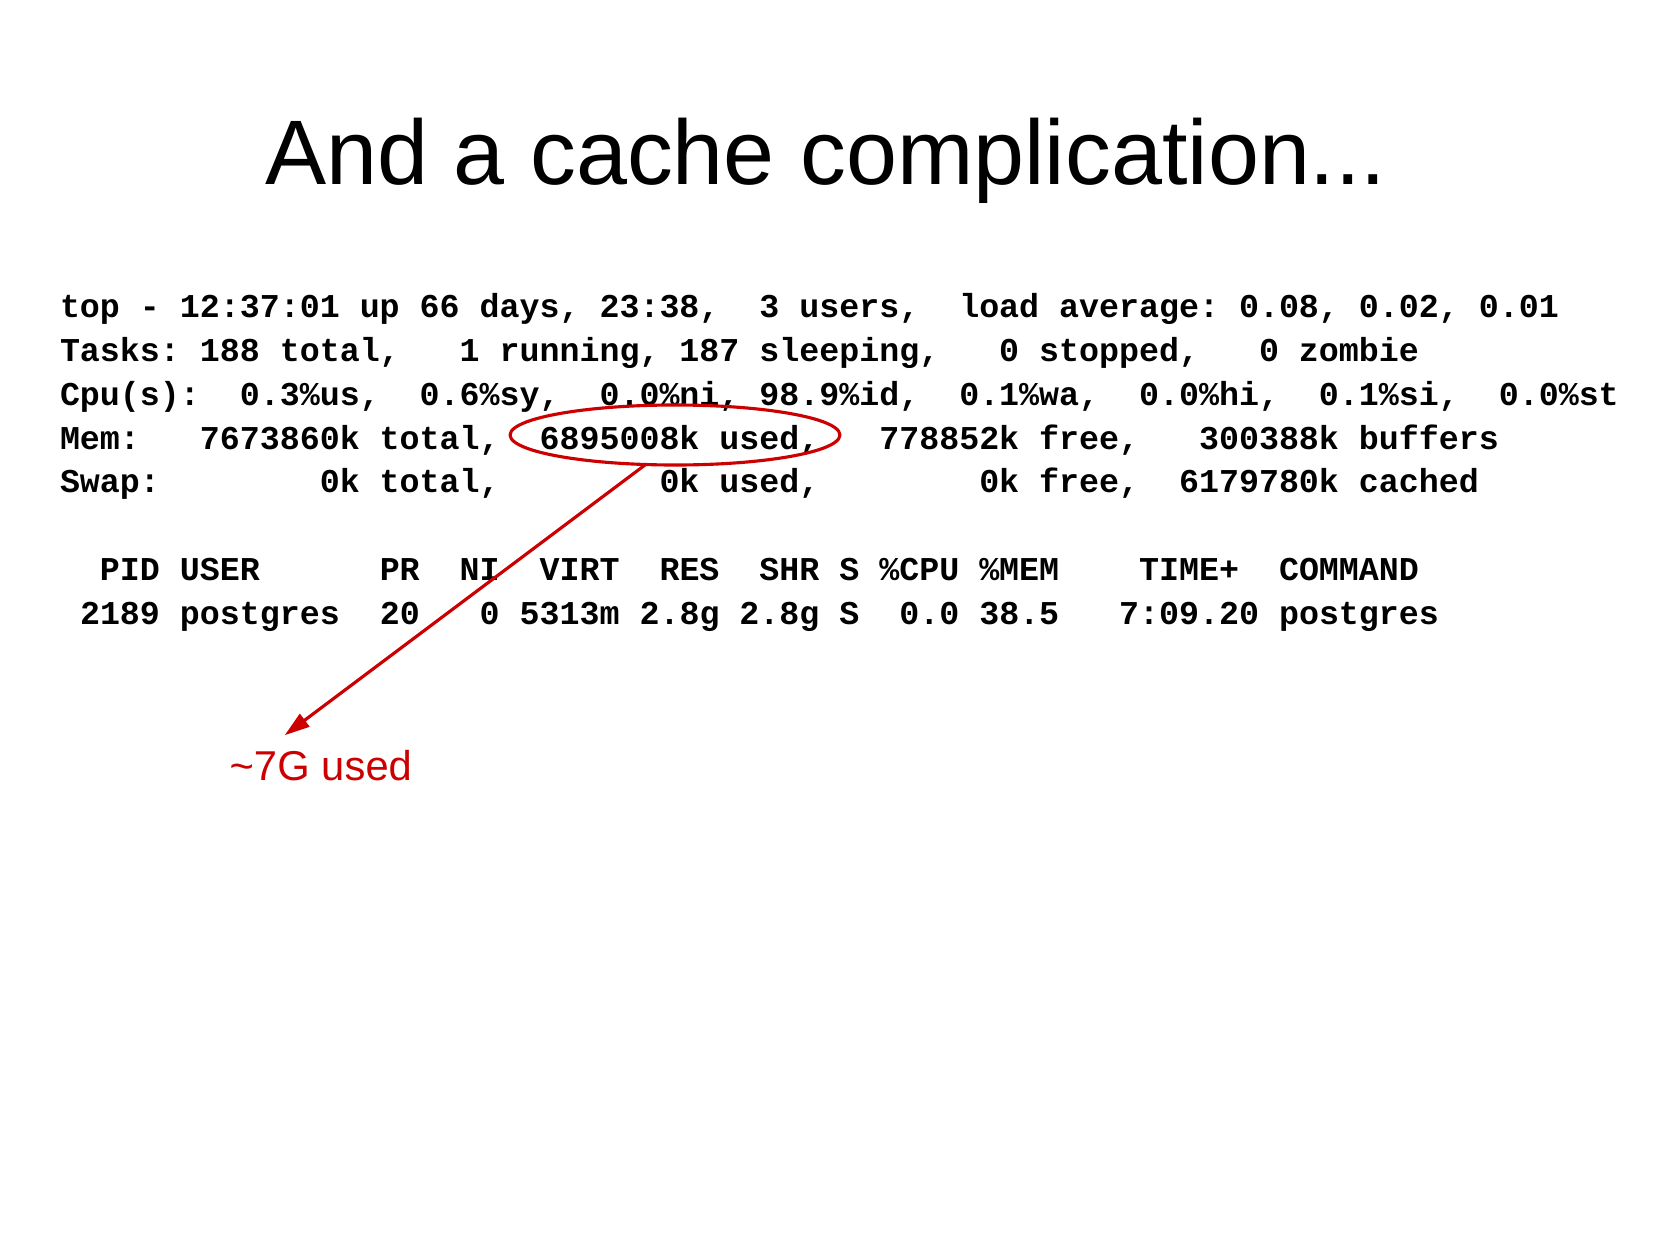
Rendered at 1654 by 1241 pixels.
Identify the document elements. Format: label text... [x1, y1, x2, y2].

list top - 12:37:01 up 66 days, 23:38, 3 users, load average: 0.08, 0.02, 0.01 Tasks: 188 total, 1 running, 187 sleeping, 0 stopped, 0 zombie Cpu(s): 0.3%us, 0.6%sy, 0.0%ni, 98.9%id, 0.1%wa, 0.0%hi, 0.1%si, 0.0%st Mem: 7673860k total, 6895008k used, 778852k free, 300388k buffers Swap: 0k total, 0k used, 0k free, 6179780k cached PID USER PR NI VIRT RES SHR S %CPU %MEM TIME+ COMMAND 2189 postgres 20 0 5313m 2.8g 2.8g S 0.0 38.5 7:09.20 postgres [513, 407, 837, 463]
list top - 12:37:01 up 66 days, 23:38, 3 users, load average: 0.08, 0.02, 0.01 Tasks: 188 total, 1 running, 187 sleeping, 0 stopped, 0 zombie Cpu(s): 0.3%us, 0.6%sy, 0.0%ni, 98.9%id, 0.1%wa, 0.0%hi, 0.1%si, 0.0%st Mem: 7673860k total, 6895008k used, 778852k free, 300388k buffers Swap: 0k total, 0k used, 0k free, 6179780k cached PID USER PR NI VIRT RES SHR S %CPU %MEM TIME+ COMMAND 2189 postgres 20 0 5313m 2.8g 2.8g S 0.0 38.5 7:09.20 postgres [60, 290, 1636, 681]
title And a cache complication... [82, 49, 1571, 257]
text_box ~7G used [214, 735, 439, 797]
